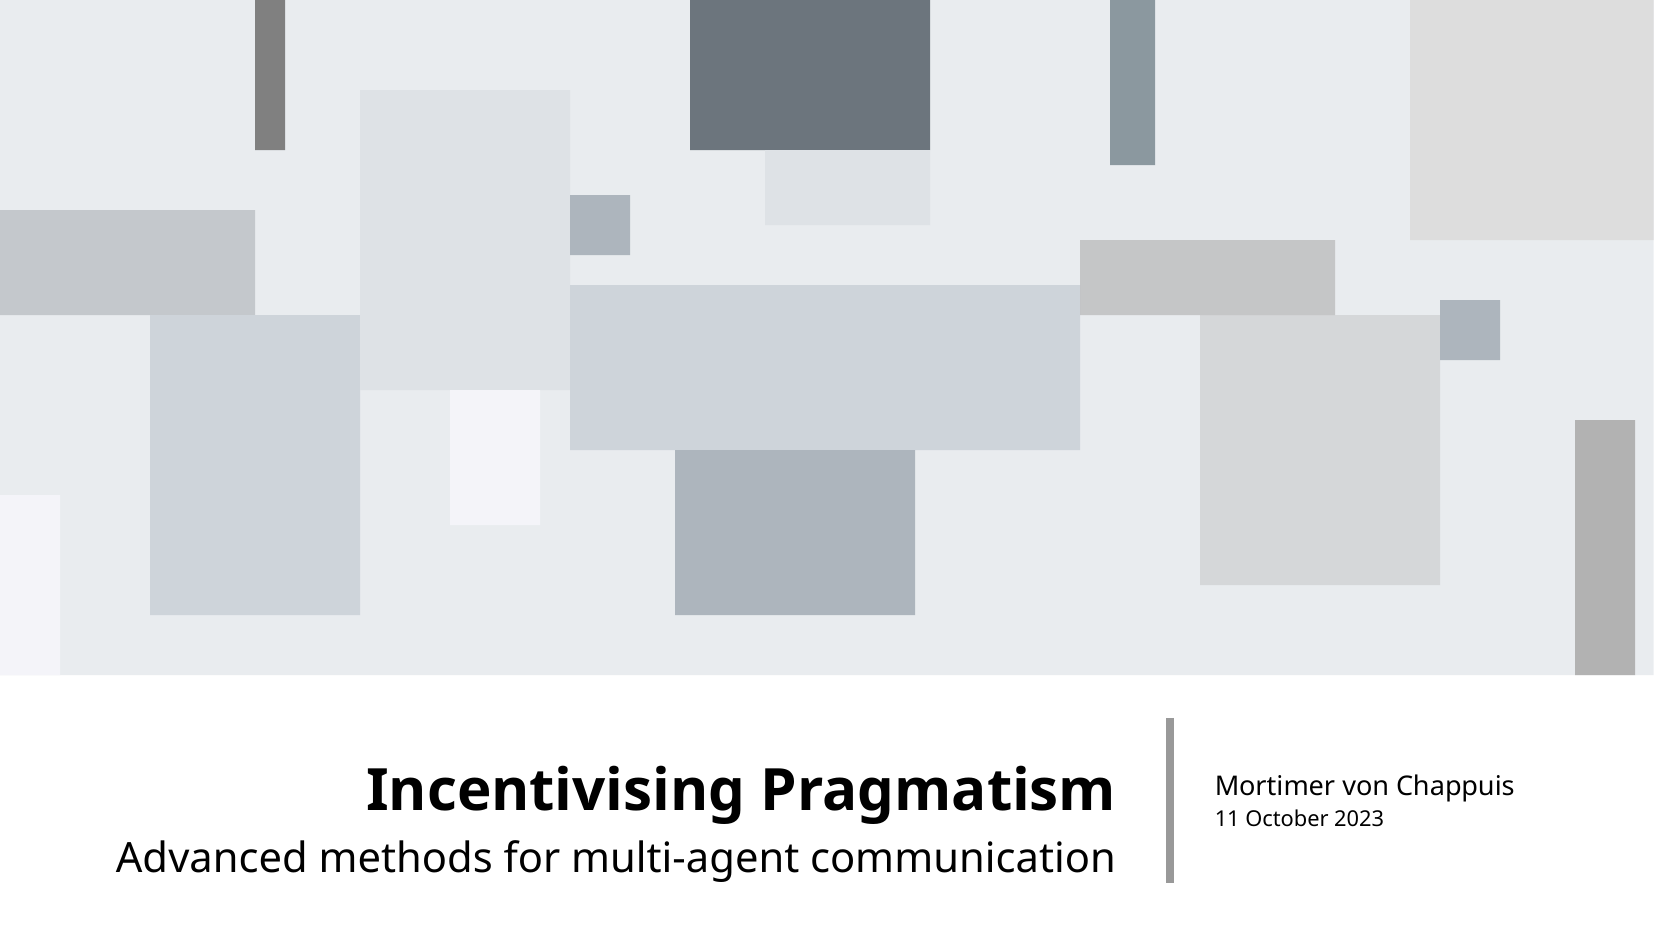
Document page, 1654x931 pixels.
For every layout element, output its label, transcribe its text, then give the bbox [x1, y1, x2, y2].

text_box Mortimer von Chappuis 11 October 2023 [1200, 759, 1591, 841]
text_box Incentivising Pragmatism Advanced methods for multi-agent communication [59, 740, 1131, 898]
